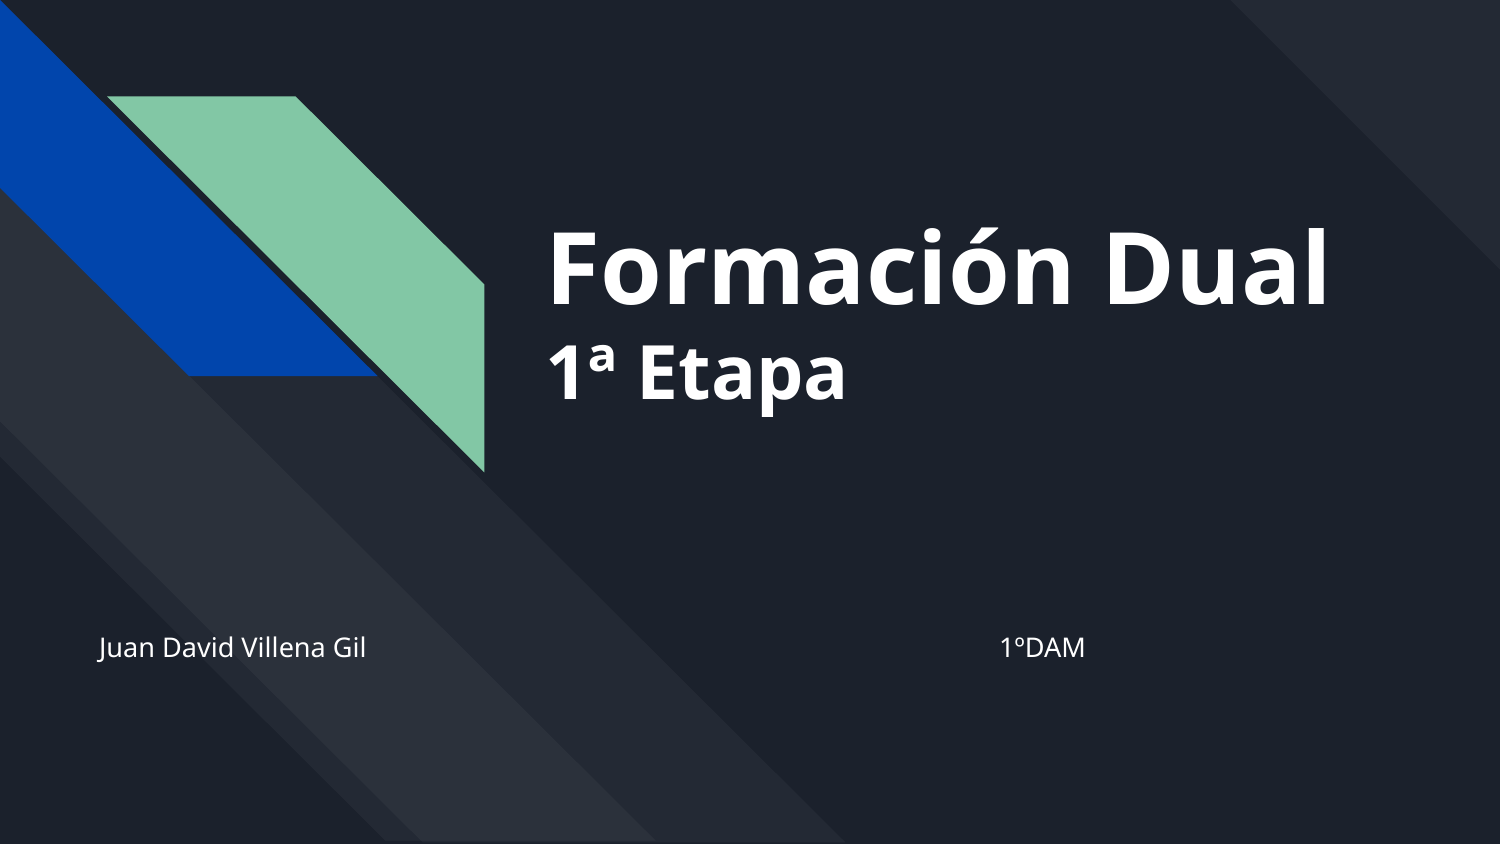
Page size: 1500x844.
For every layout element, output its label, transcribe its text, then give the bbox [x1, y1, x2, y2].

subtitle Juan David Villena Gil 1ºDAM [84, 615, 1416, 745]
title Formación Dual 1ª Etapa [530, 189, 1500, 440]
